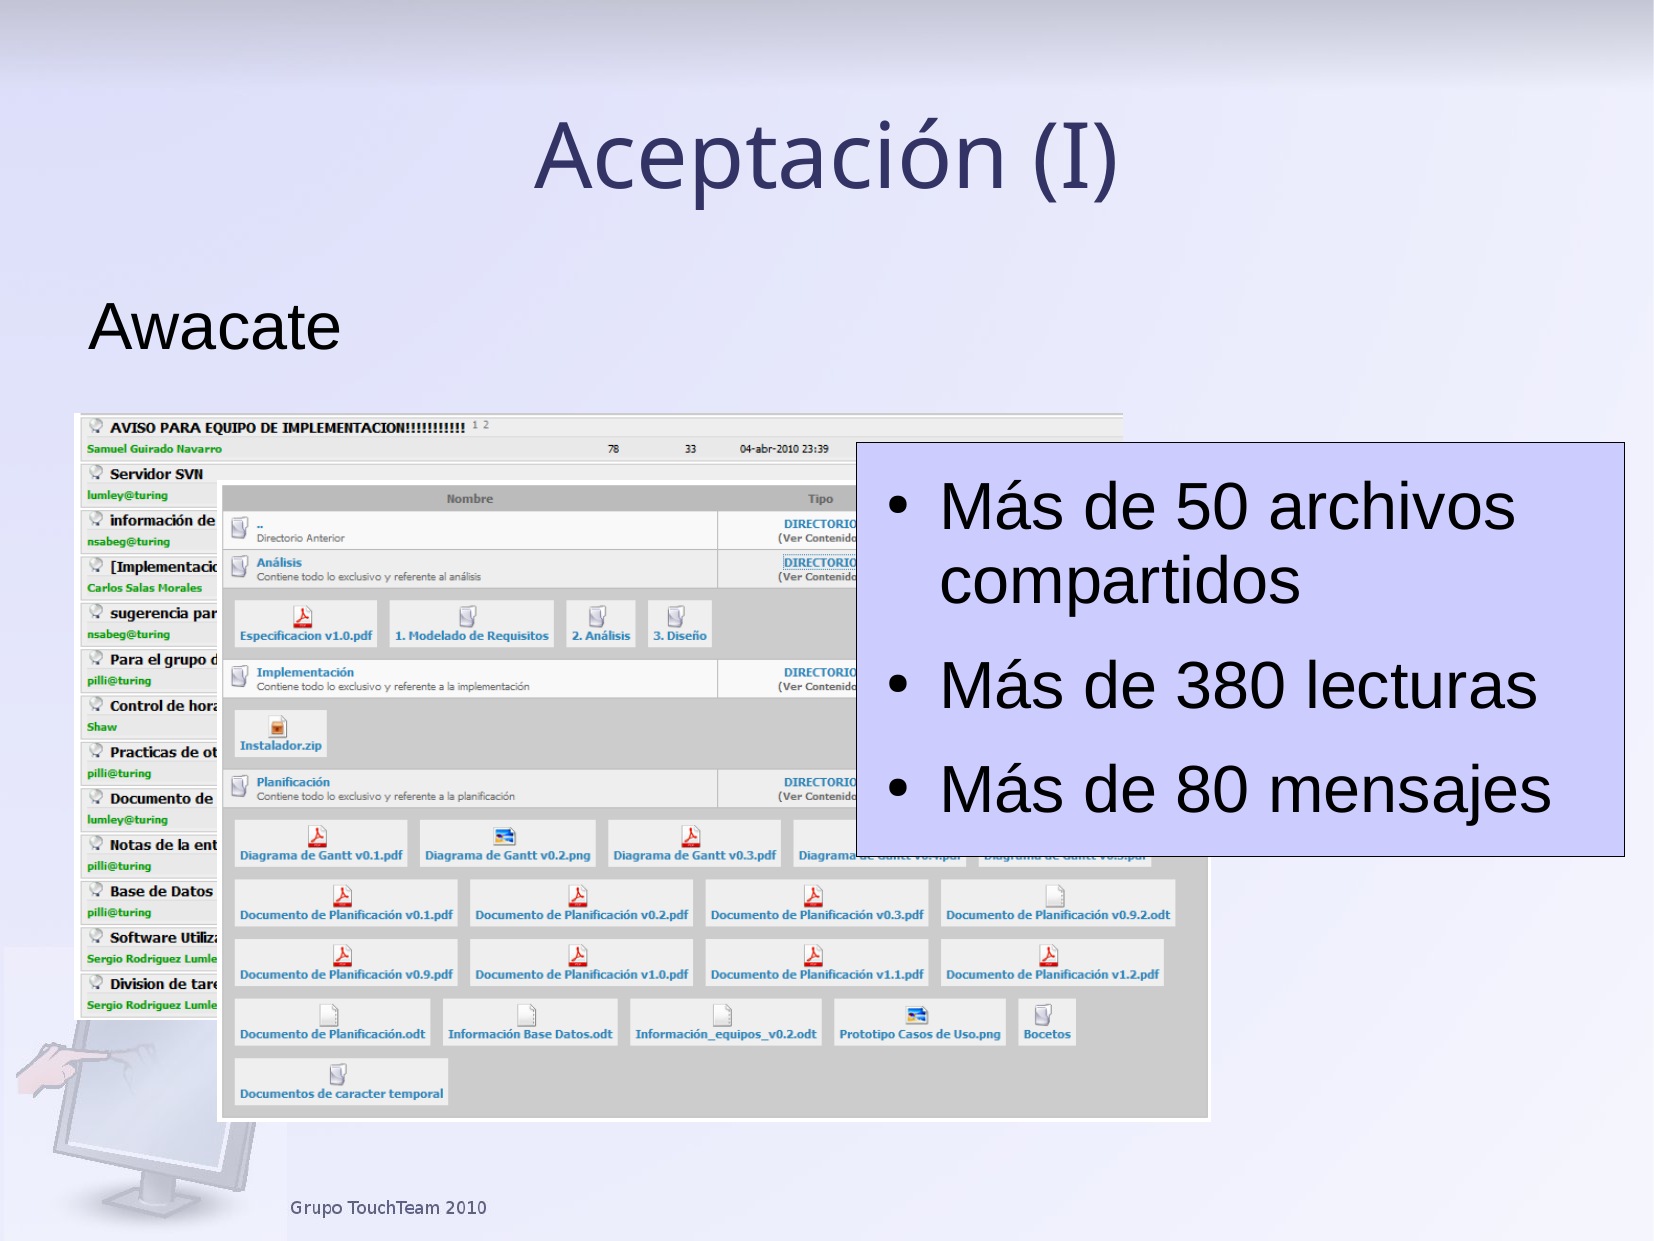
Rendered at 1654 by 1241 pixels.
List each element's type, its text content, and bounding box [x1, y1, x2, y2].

list Awacate [88, 288, 815, 384]
text_box [856, 442, 1625, 857]
list Más de 50 archivos compartidos Más de 380 lecturas Más de 80 mensajes [868, 468, 1595, 827]
title Aceptación (I) [82, 56, 1571, 250]
picture [0, 0, 1654, 1241]
